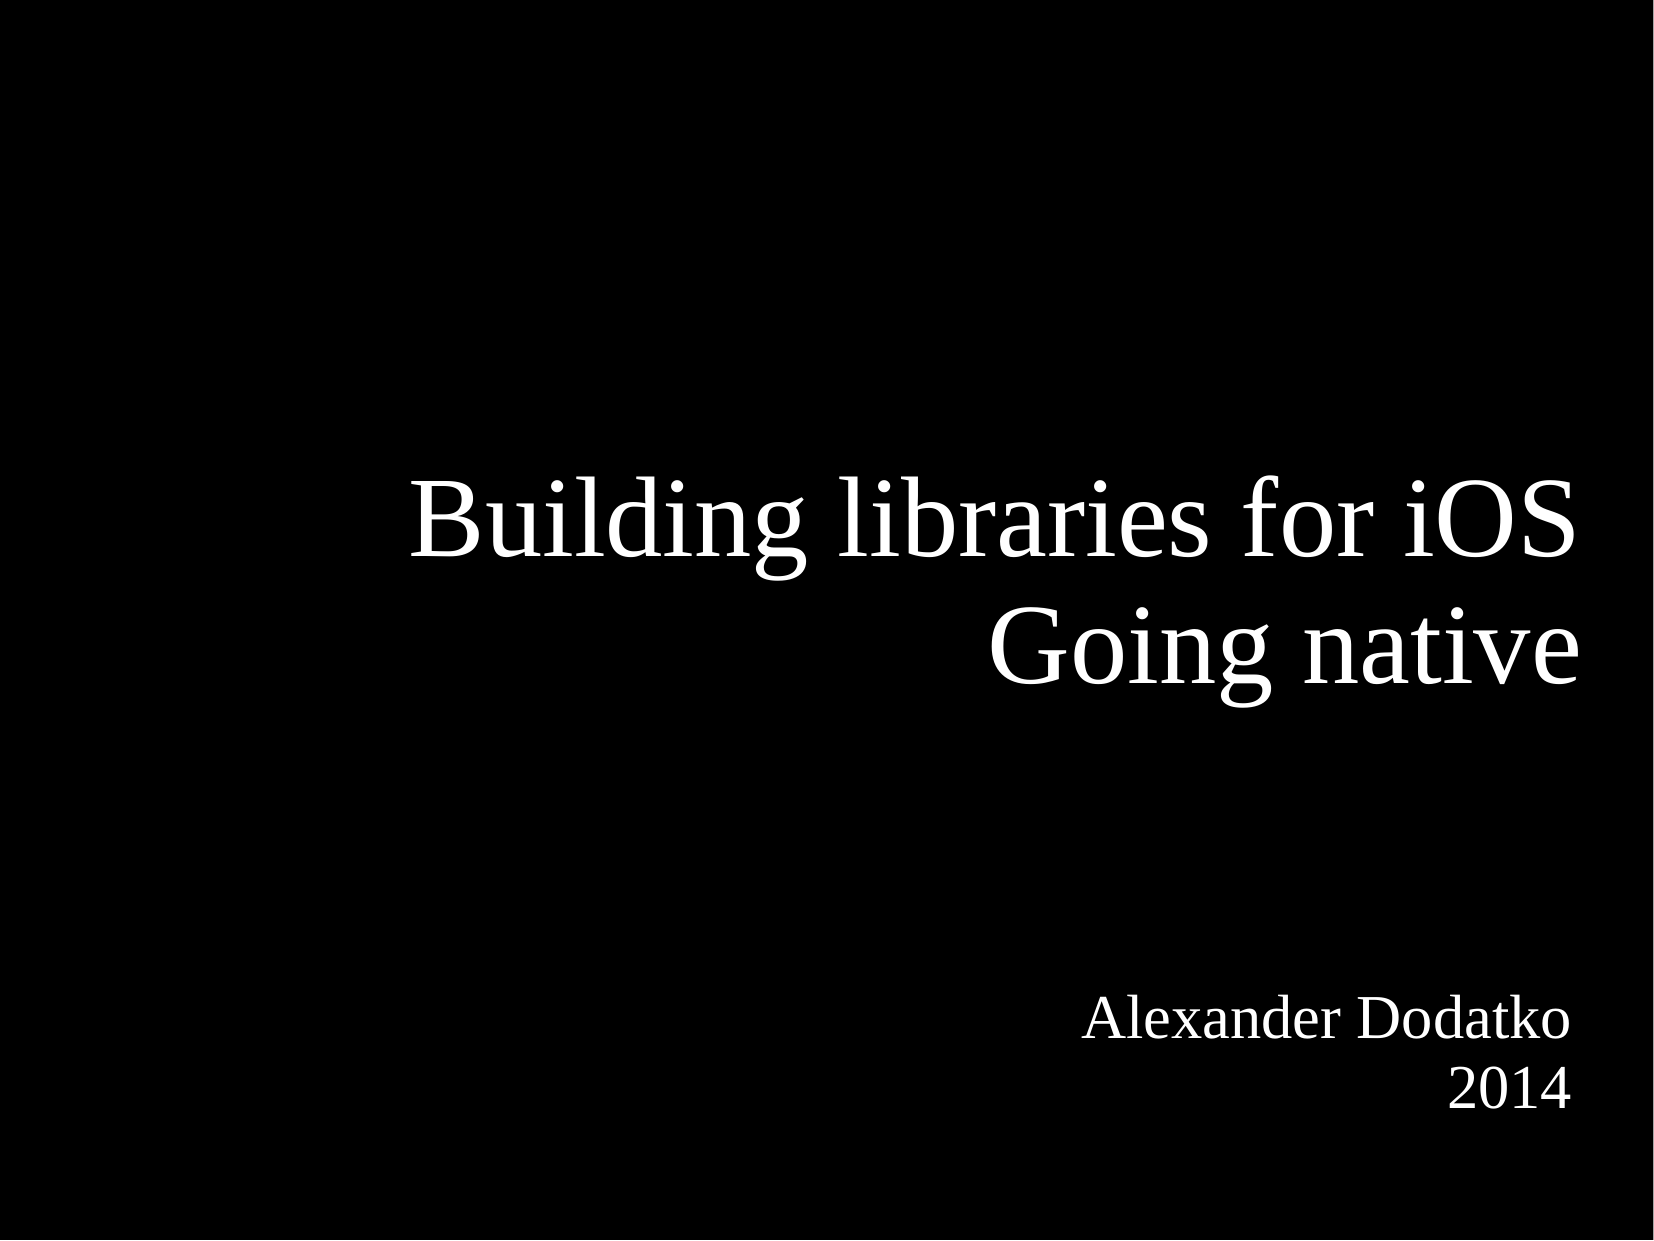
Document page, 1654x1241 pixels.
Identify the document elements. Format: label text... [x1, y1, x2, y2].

title Alexander Dodatko 2014 [84, 948, 1573, 1157]
title Building libraries for iOS Going native [94, 454, 1583, 709]
